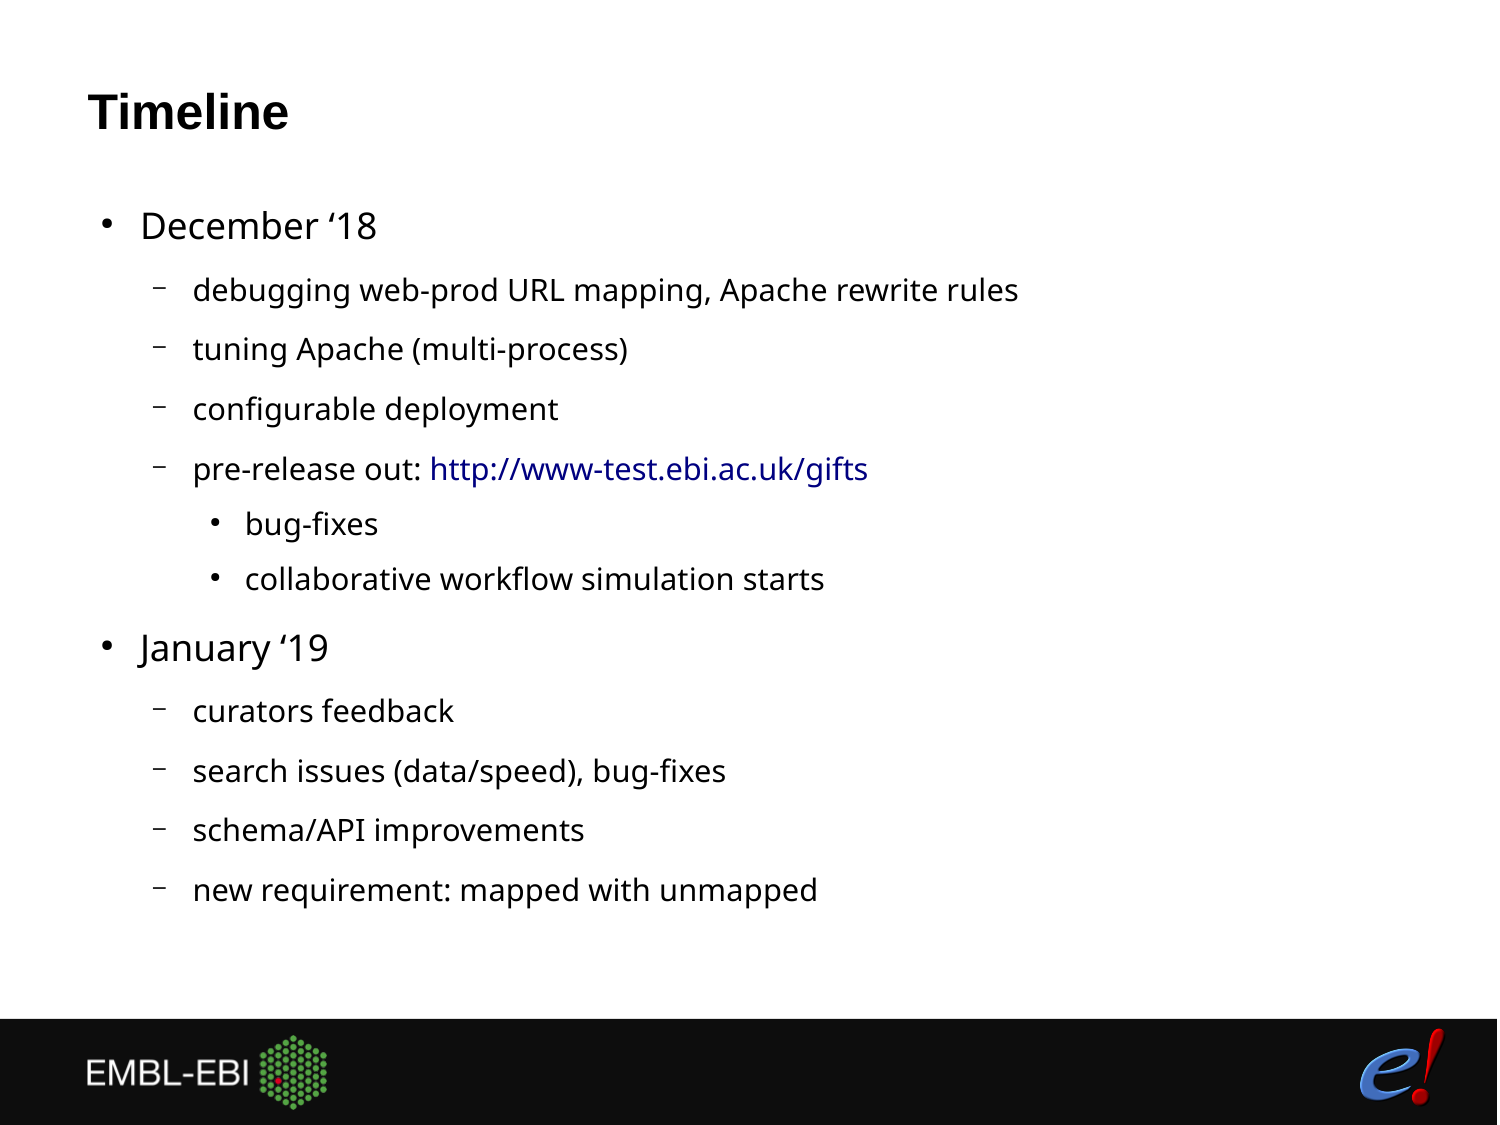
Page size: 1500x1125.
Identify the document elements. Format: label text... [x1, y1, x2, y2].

picture [87, 1035, 327, 1110]
title Timeline [87, 50, 1425, 175]
list December ‘18 debugging web-prod URL mapping, Apache rewrite rules tuning Apache (multi-process) configurable deployment pre-release out: http://www-test.ebi.ac.uk/gifts bug-fixes collaborative workflow simulation starts January ‘19 curators feedback search issues (data/speed), bug-fixes schema/API improvements new requirement: mapped with unmapped [87, 200, 1425, 914]
picture [1357, 1026, 1448, 1112]
